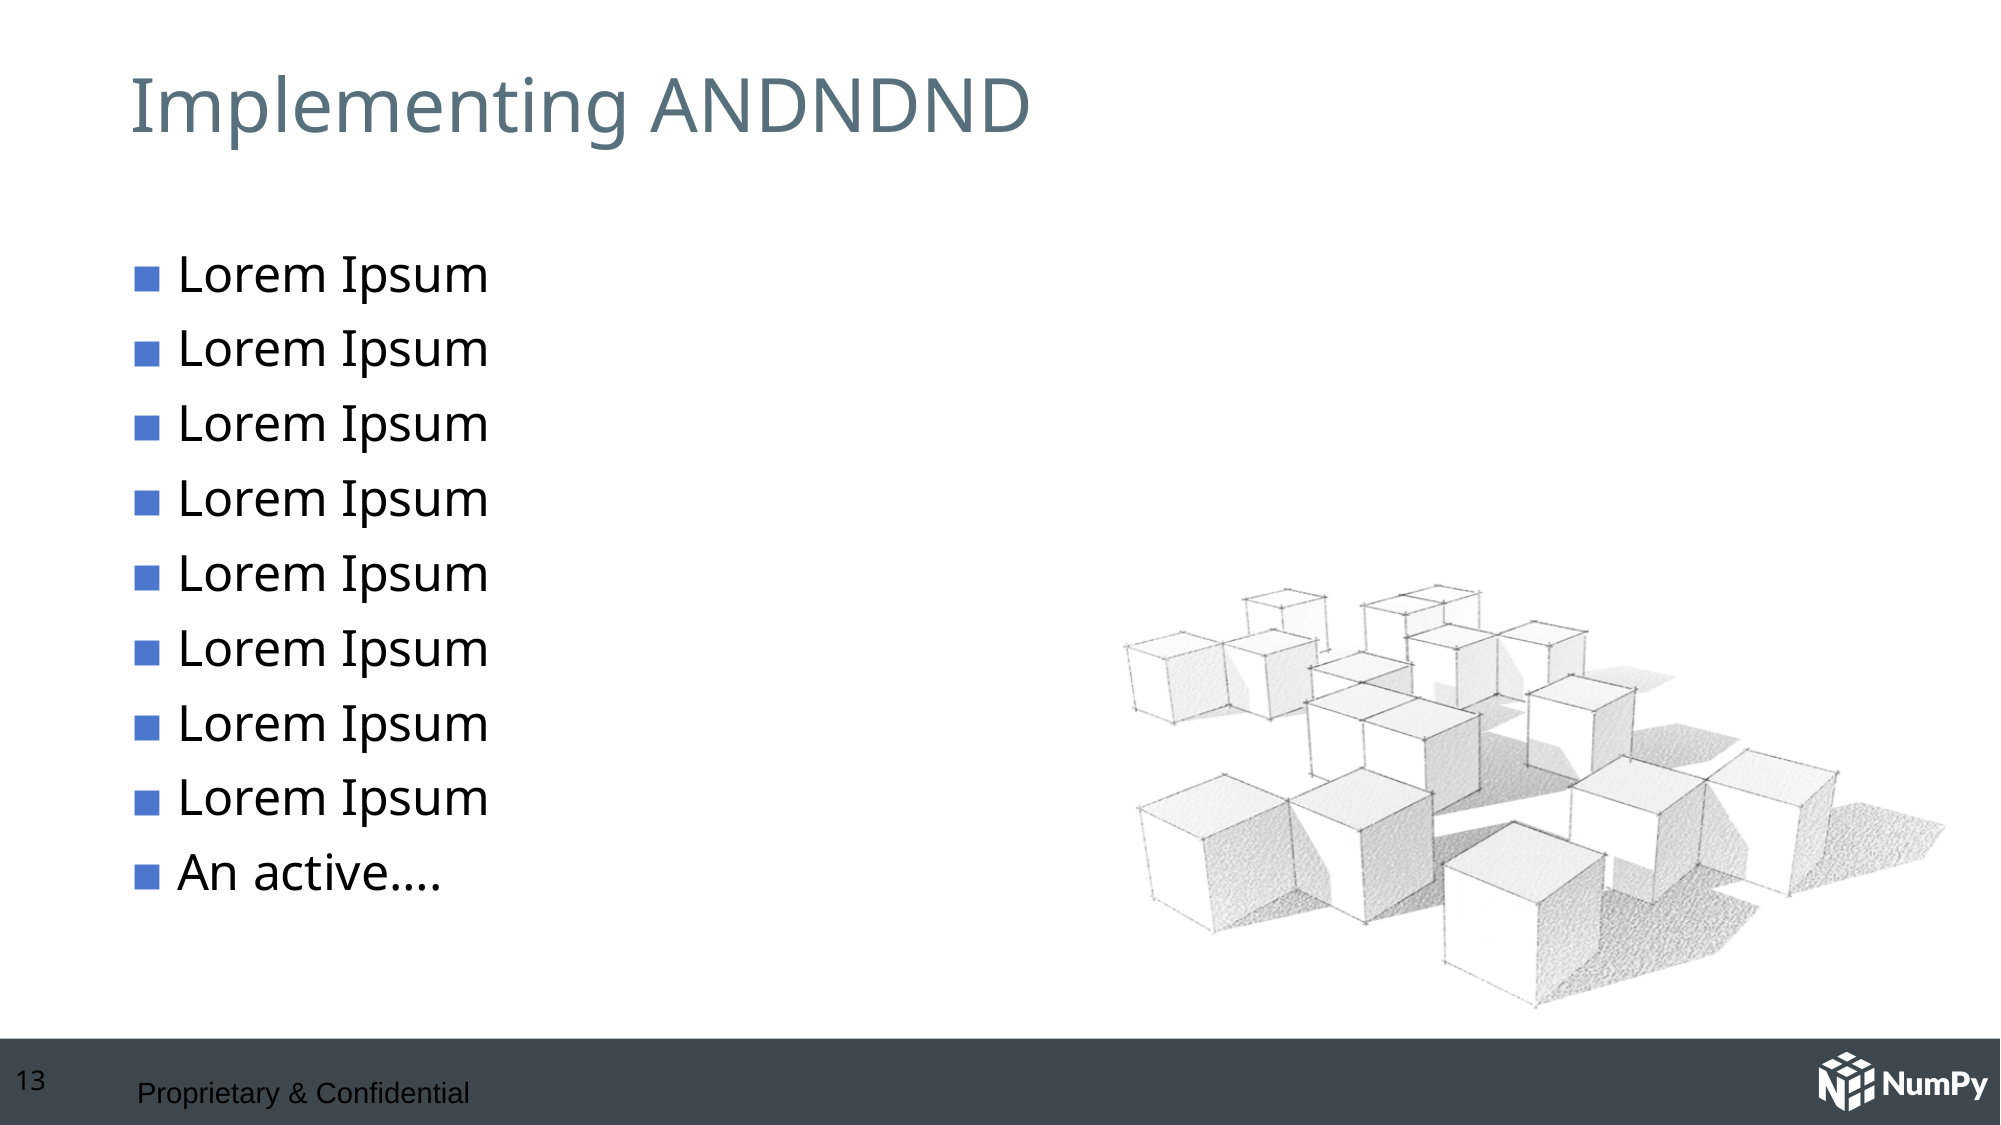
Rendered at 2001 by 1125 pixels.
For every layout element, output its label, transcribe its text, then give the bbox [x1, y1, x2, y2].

picture [1807, 1038, 2000, 1125]
list Lorem Ipsum Lorem Ipsum Lorem Ipsum Lorem Ipsum Lorem Ipsum Lorem Ipsum Lorem Ipsum Lorem Ipsum An active…. [115, 241, 1386, 1016]
slide_number <number> [0, 1038, 121, 1125]
title Implementing ANDNDND [115, 0, 2000, 218]
picture [1386, 546, 1947, 1016]
footer Proprietary & Confidential [122, 1058, 1055, 1125]
